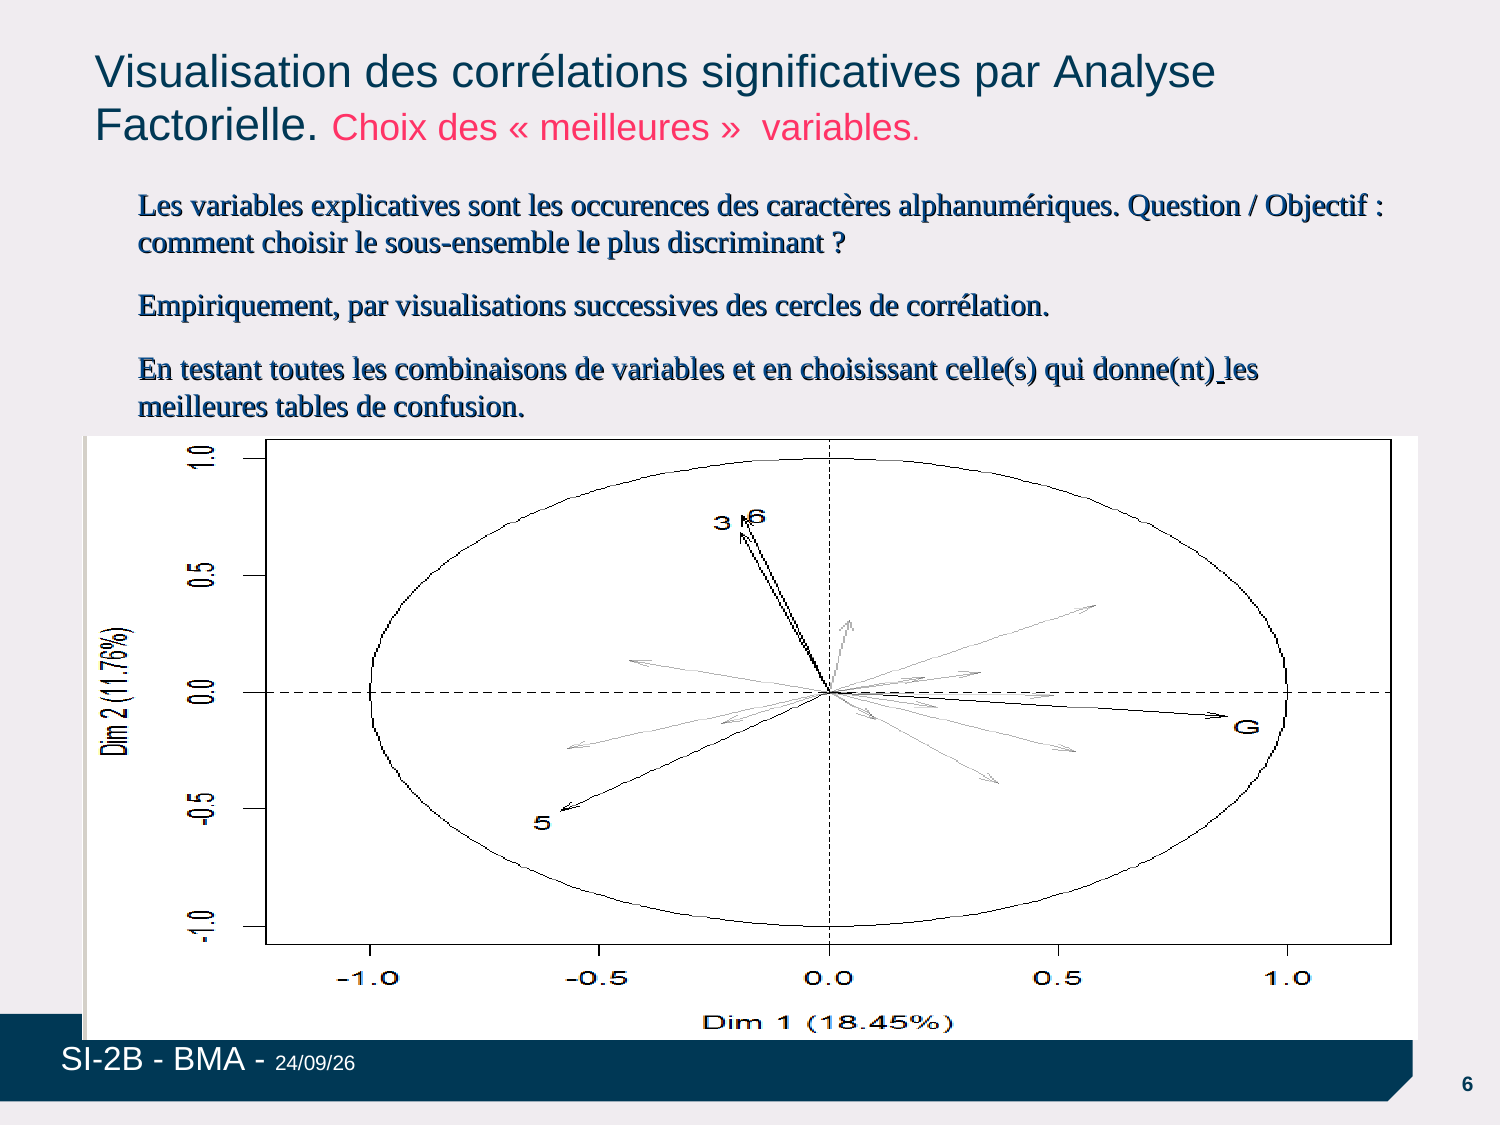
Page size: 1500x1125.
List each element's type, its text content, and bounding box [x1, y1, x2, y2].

subtitle Les variables explicatives sont les occurences des caractères alphanumériques. Question / Objectif : comment choisir le sous-ensemble le plus discriminant ? Empiriquement, par visualisations successives des cercles de corrélation. En testant toutes les combinaisons de variables et en choisissant celle(s) qui donne(nt) les meilleures tables de confusion. [137, 181, 1394, 426]
picture [82, 436, 1418, 1040]
title Visualisation des corrélations significatives par Analyse Factorielle. Choix des « meilleures » variables. [94, 43, 1411, 154]
